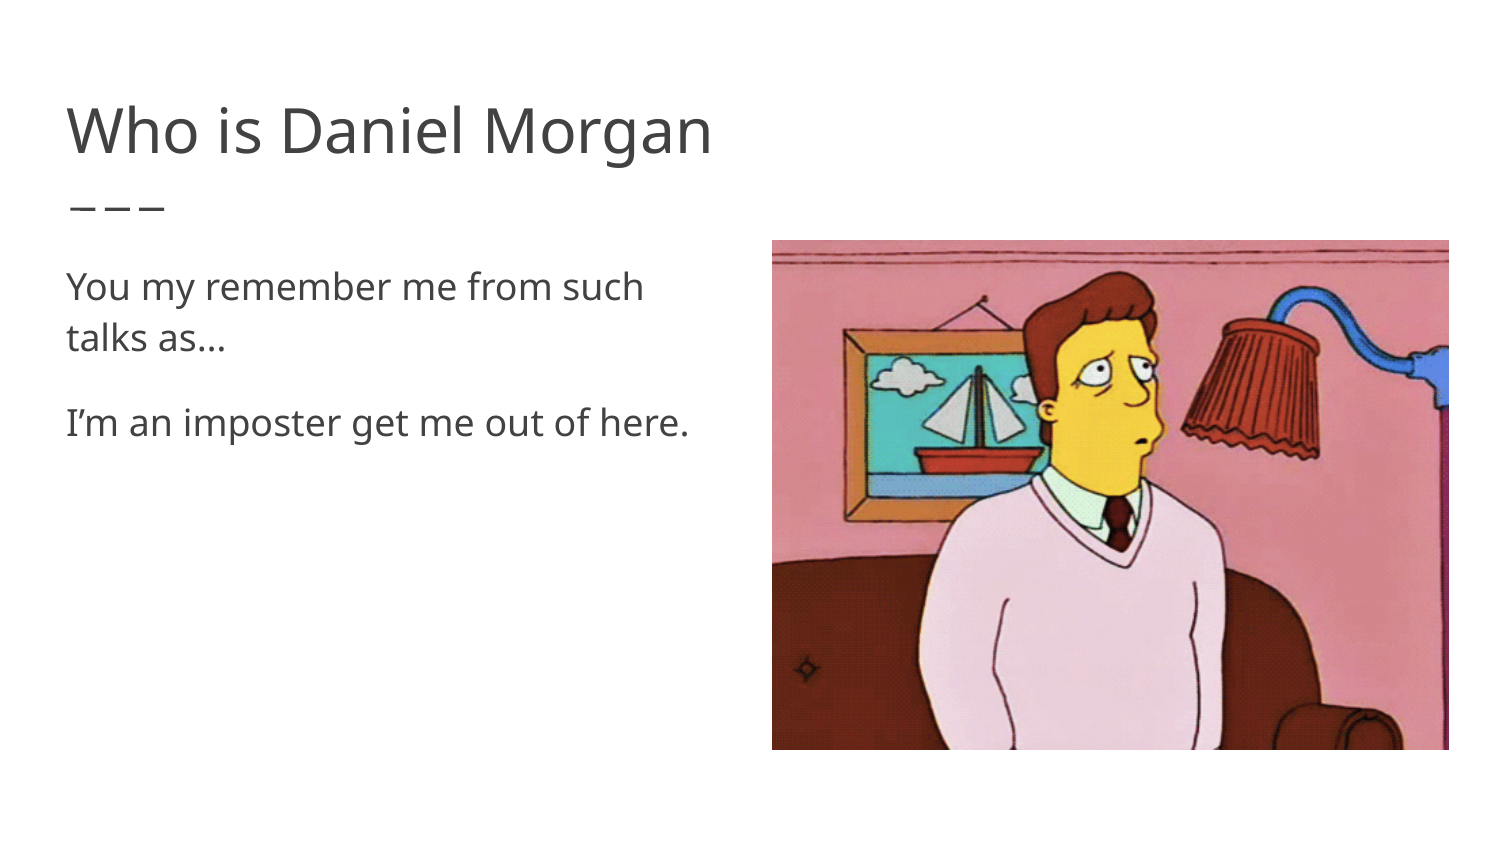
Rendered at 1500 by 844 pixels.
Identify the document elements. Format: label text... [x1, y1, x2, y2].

title Who is Daniel Morgan [51, 61, 1449, 182]
list You my remember me from such talks as… I’m an imposter get me out of here. [51, 240, 750, 750]
picture [772, 240, 1449, 750]
